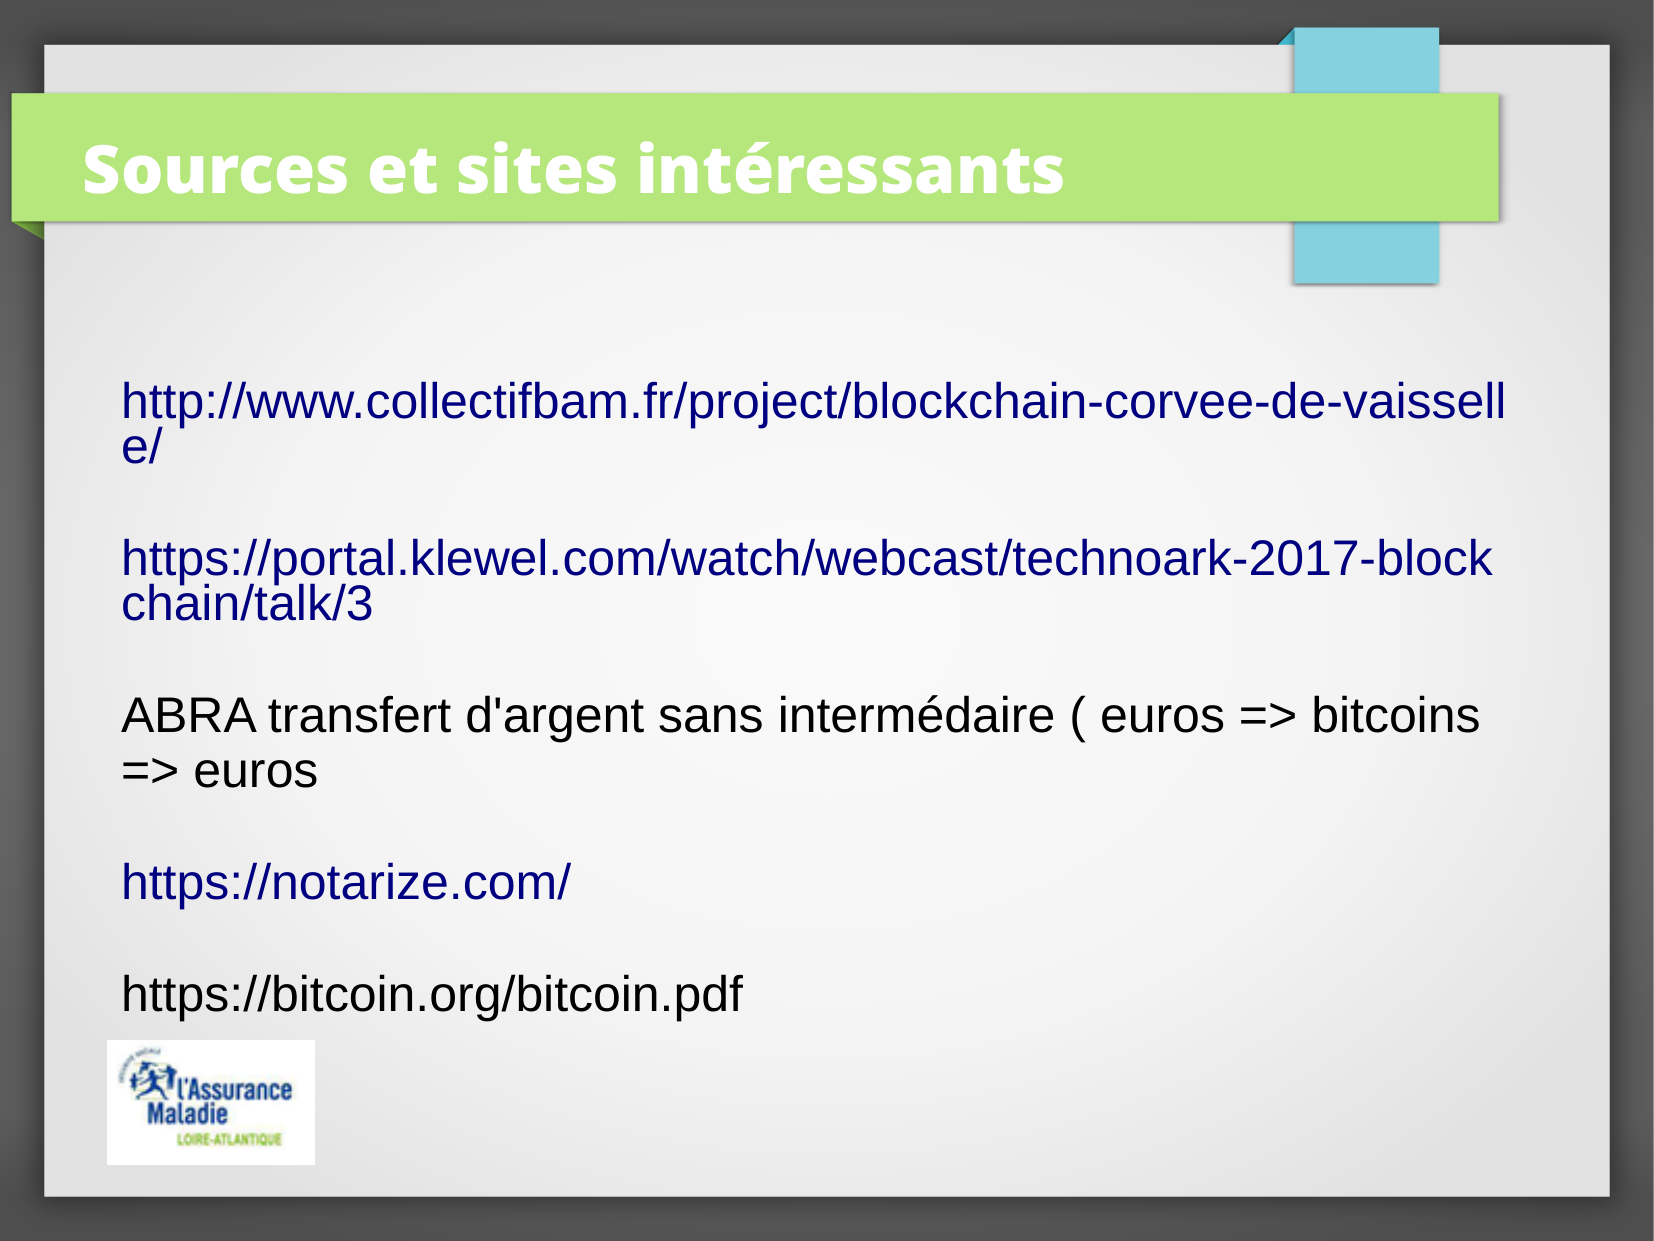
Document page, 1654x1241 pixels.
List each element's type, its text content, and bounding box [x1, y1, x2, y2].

text_box http://www.collectifbam.fr/project/blockchain-corvee-de-vaisselle/ https://portal.klewel.com/watch/webcast/technoark-2017-blockchain/talk/3 ABRA transfert d'argent sans intermédaire ( euros => bitcoins => euros https://notarize.com/ https://bitcoin.org/bitcoin.pdf [106, 366, 1524, 1004]
title Sources et sites intéressants [82, 94, 1264, 213]
picture [0, 0, 1654, 1241]
